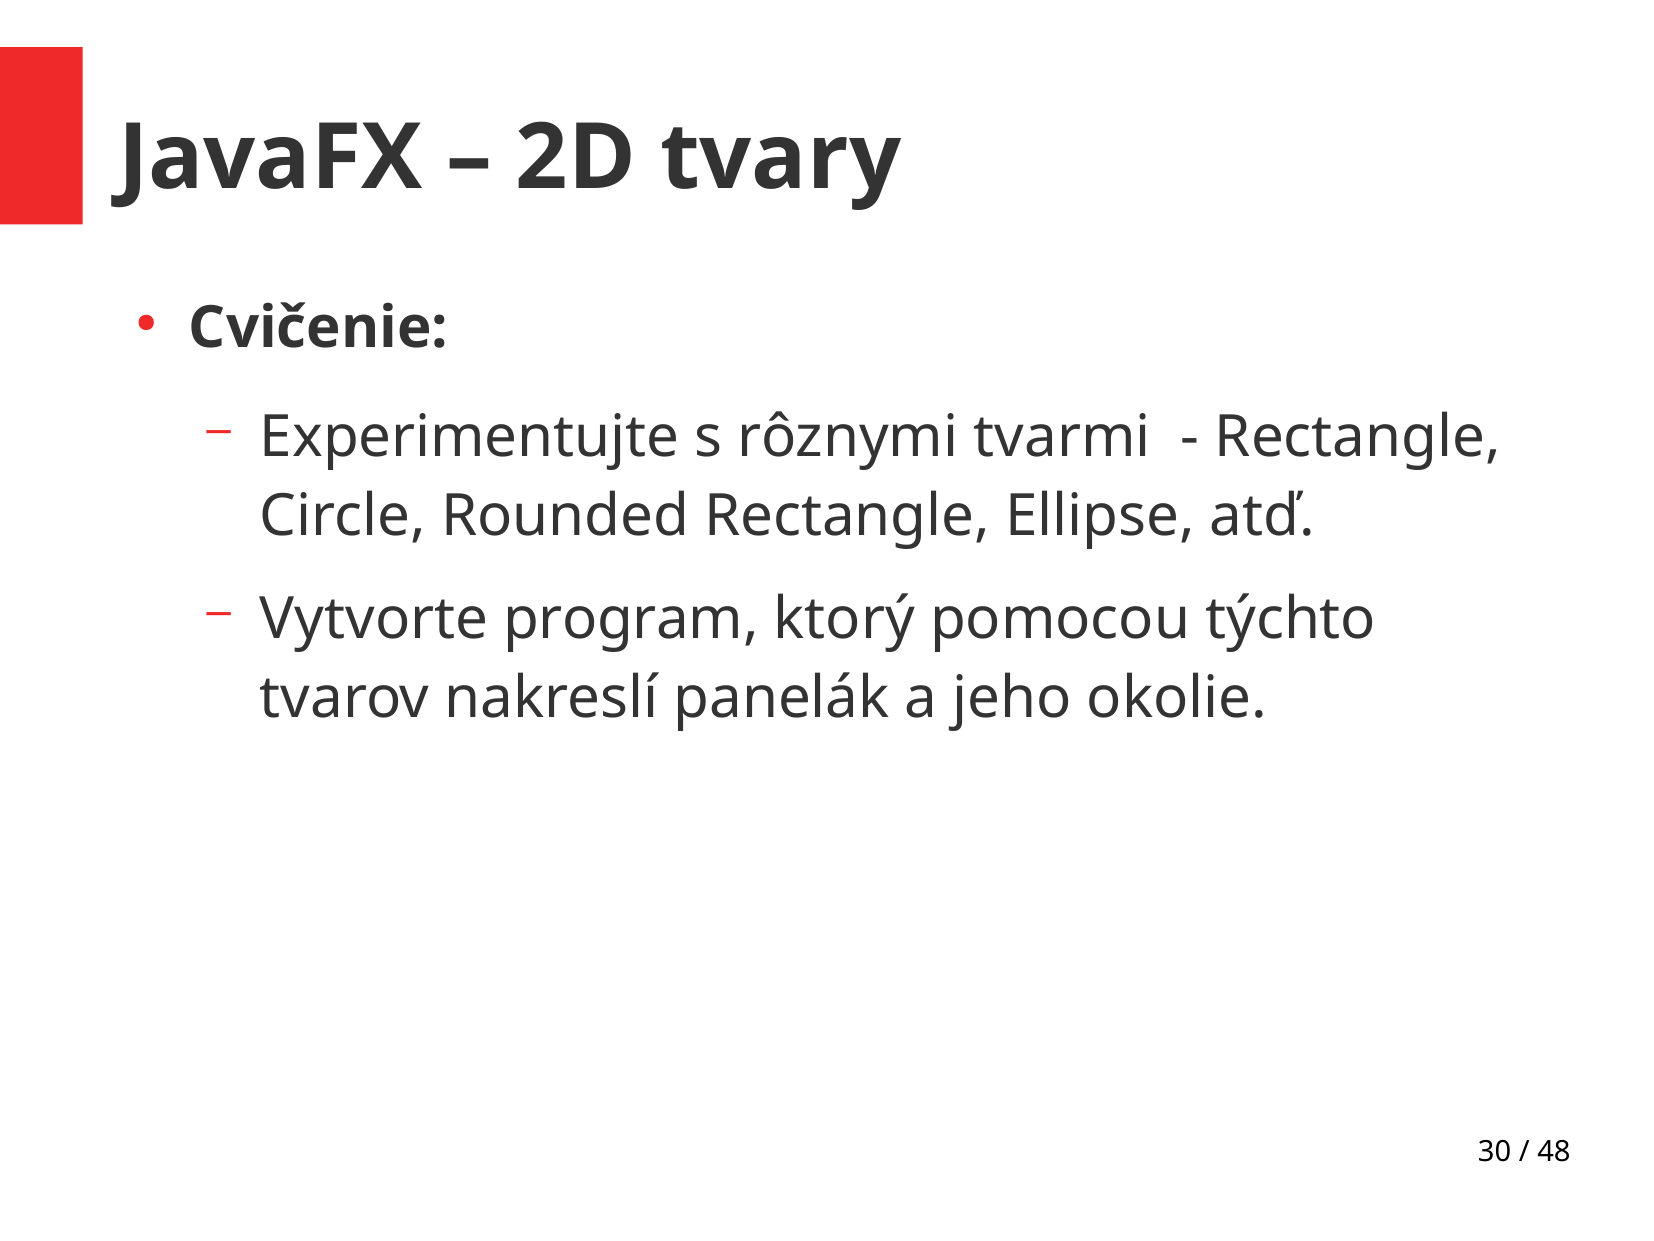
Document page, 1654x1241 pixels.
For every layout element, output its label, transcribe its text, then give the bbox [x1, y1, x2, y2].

list Cvičenie: Experimentujte s rôznymi tvarmi - Rectangle, Circle, Rounded Rectangle, Ellipse, atď. Vytvorte program, ktorý pomocou týchto tvarov nakreslí panelák a jeho okolie. [118, 285, 1536, 1005]
title JavaFX – 2D tvary [118, 49, 1571, 257]
